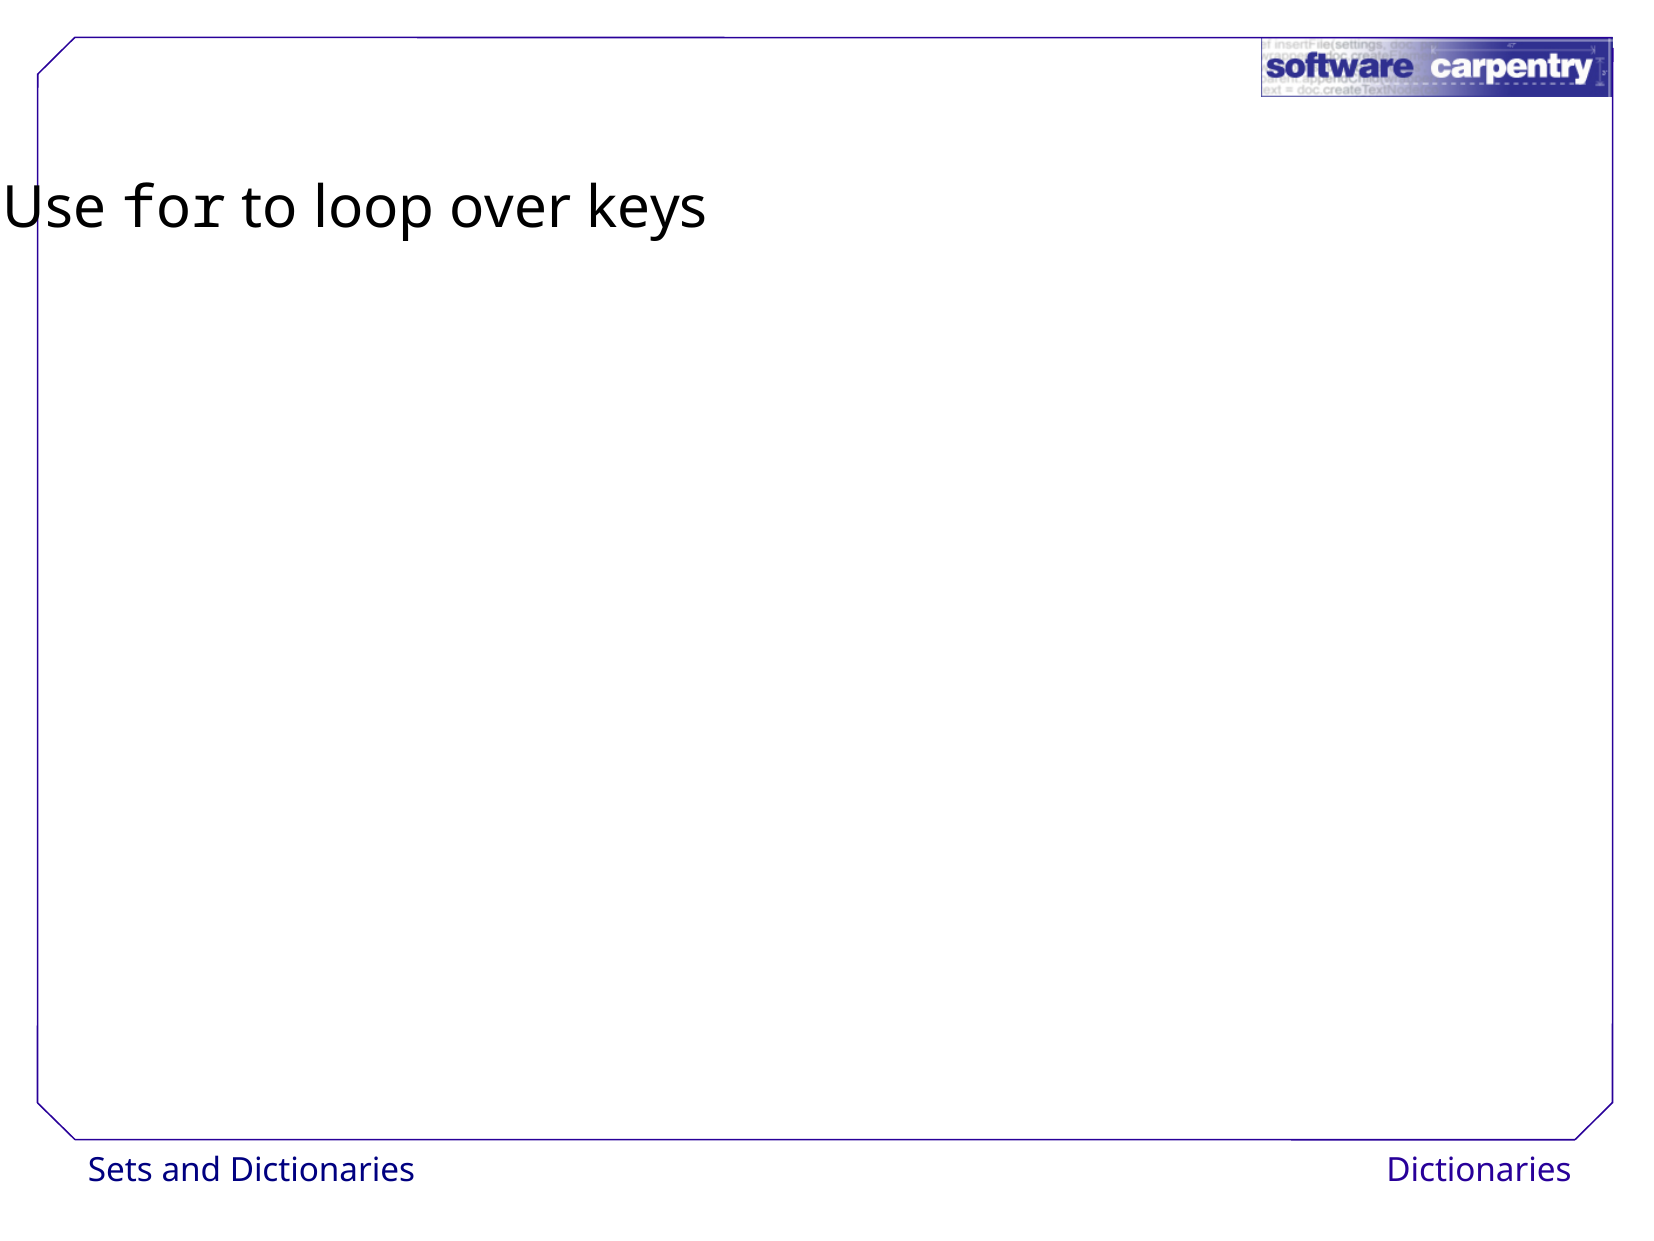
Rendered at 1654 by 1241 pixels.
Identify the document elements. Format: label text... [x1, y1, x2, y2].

text_box Use for to loop over keys [0, 126, 873, 248]
picture [1261, 39, 1613, 97]
